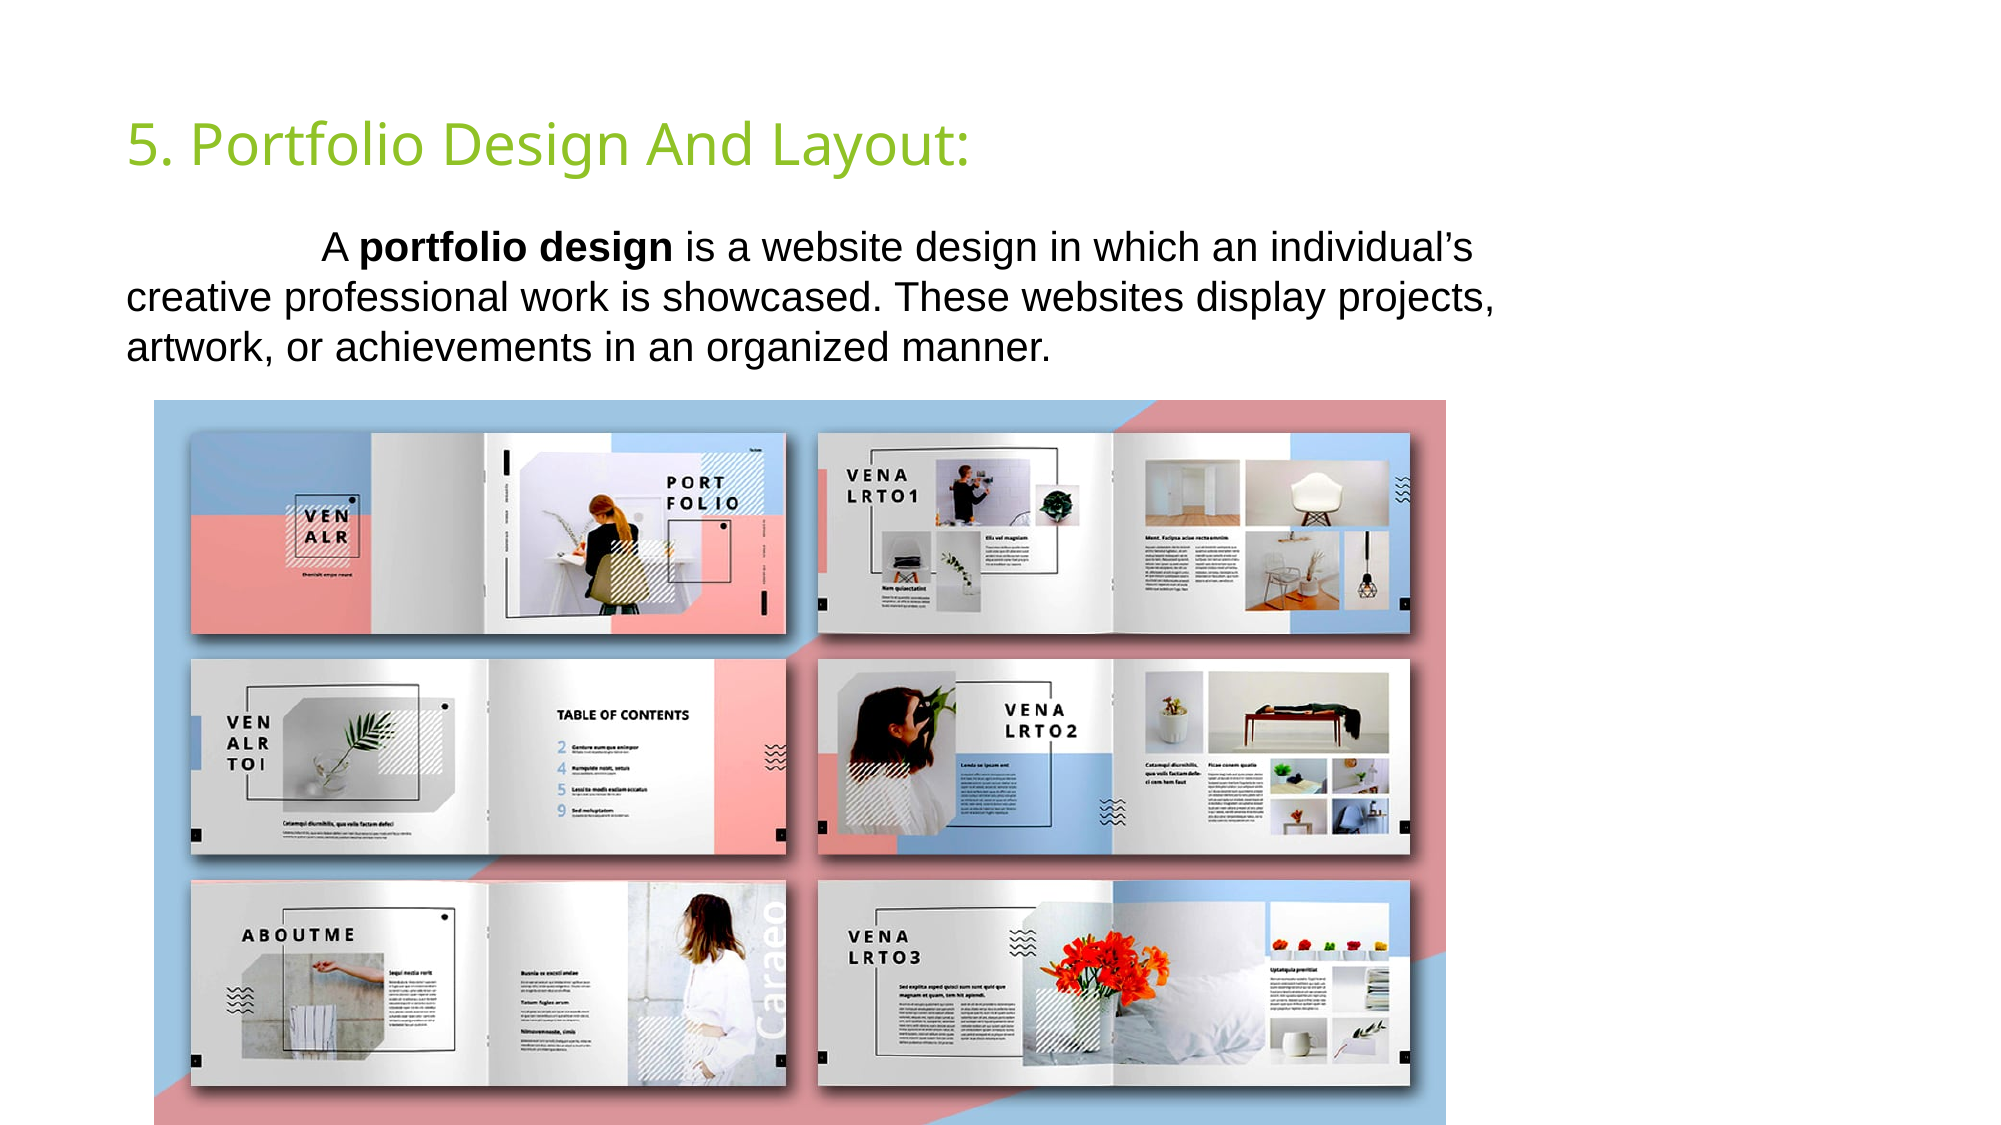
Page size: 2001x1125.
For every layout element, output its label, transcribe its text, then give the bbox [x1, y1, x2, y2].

title 5. Portfolio Design And Layout: [111, 99, 1522, 201]
picture [154, 400, 1446, 1125]
list A portfolio design is a website design in which an individual’s creative professional work is showcased. These websites display projects, artwork, or achievements in an organized manner. [111, 212, 1522, 992]
